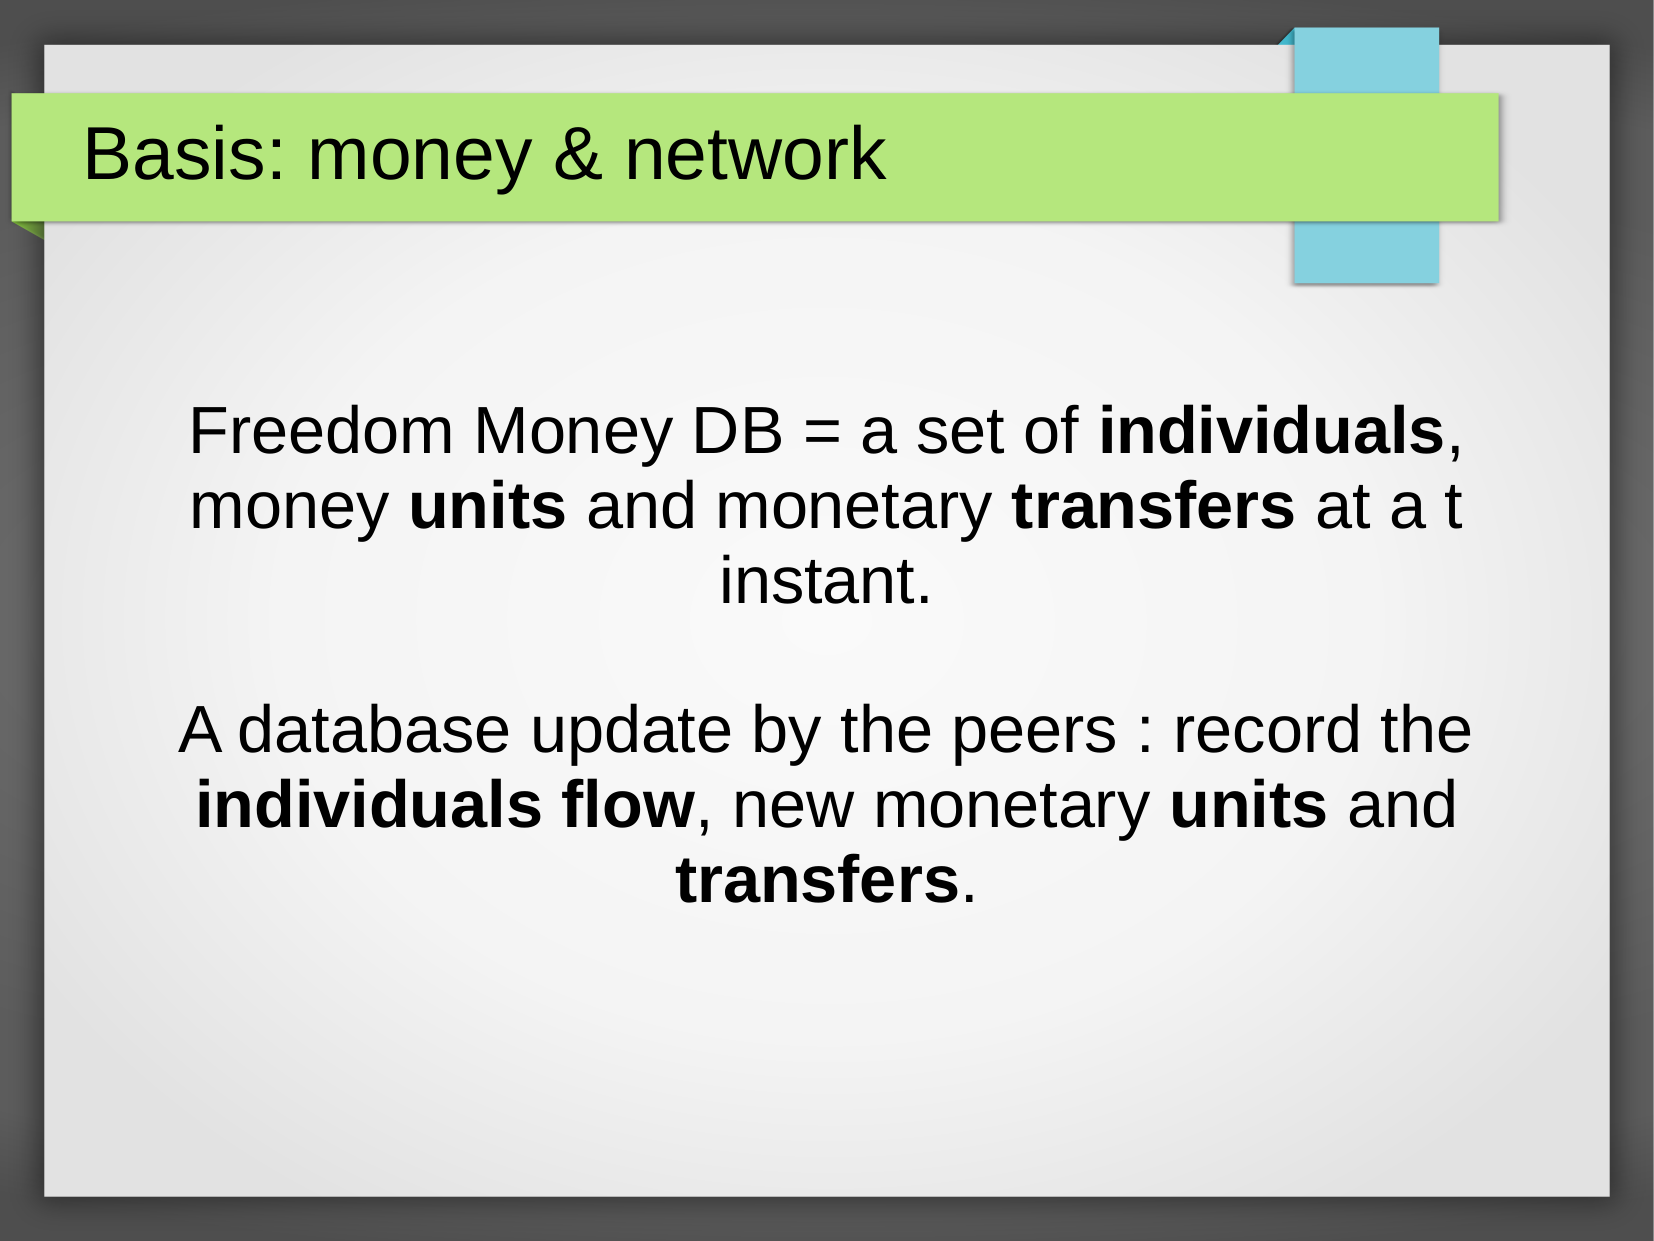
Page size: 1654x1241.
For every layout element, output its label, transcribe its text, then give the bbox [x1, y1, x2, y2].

title Basis: money & network [82, 94, 1264, 213]
picture [0, 0, 1654, 1241]
subtitle Freedom Money DB = a set of individuals, money units and monetary transfers at a t instant. A database update by the peers : record the individuals flow, new monetary units and transfers. [82, 295, 1571, 1015]
